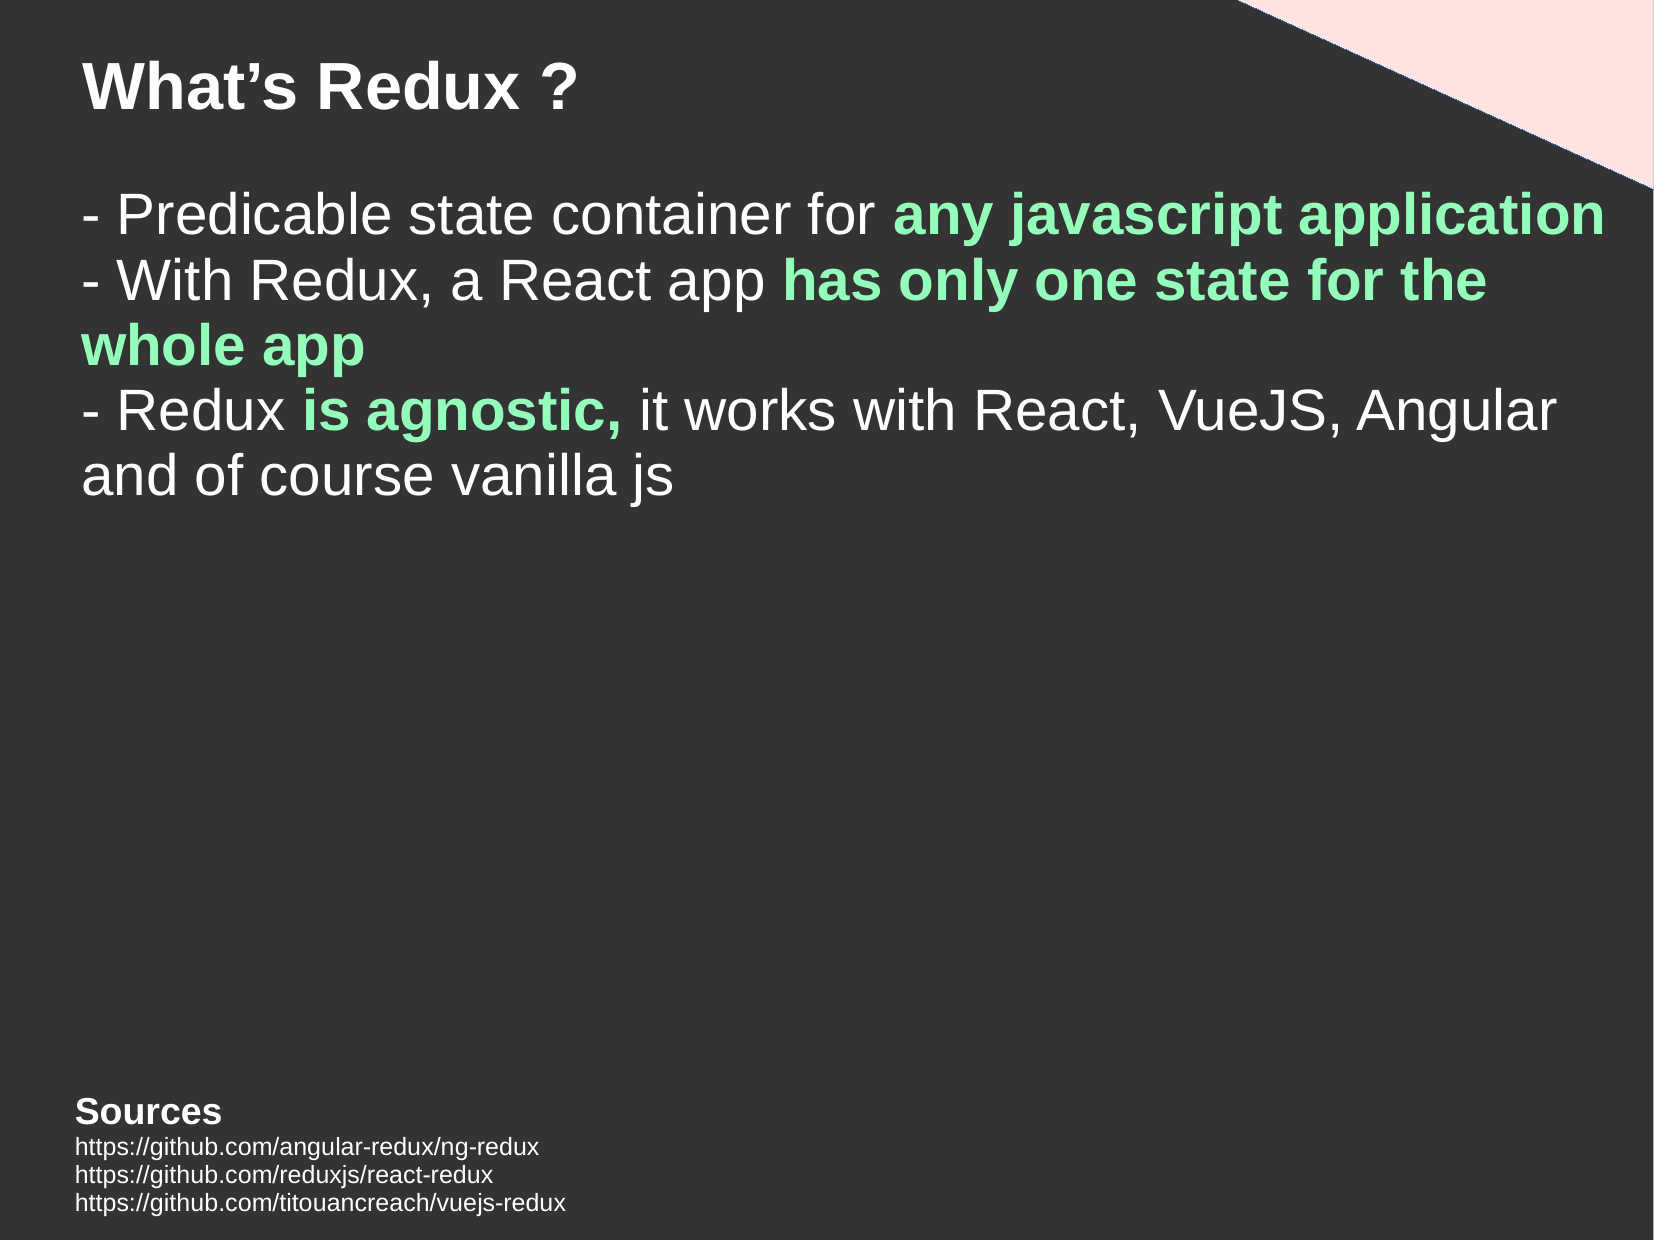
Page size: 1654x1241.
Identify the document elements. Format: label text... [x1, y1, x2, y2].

text_box Sources https://github.com/angular-redux/ng-redux https://github.com/reduxjs/react-redux https://github.com/titouancreach/vuejs-redux [60, 1083, 1546, 1224]
text_box [1237, 0, 1654, 190]
title What’s Redux ? [82, 49, 1569, 152]
title - Predicable state container for any javascript application - With Redux, a React app has only one state for the whole app - Redux is agnostic, it works with React, VueJS, Angular and of course vanilla js [81, 182, 1636, 874]
